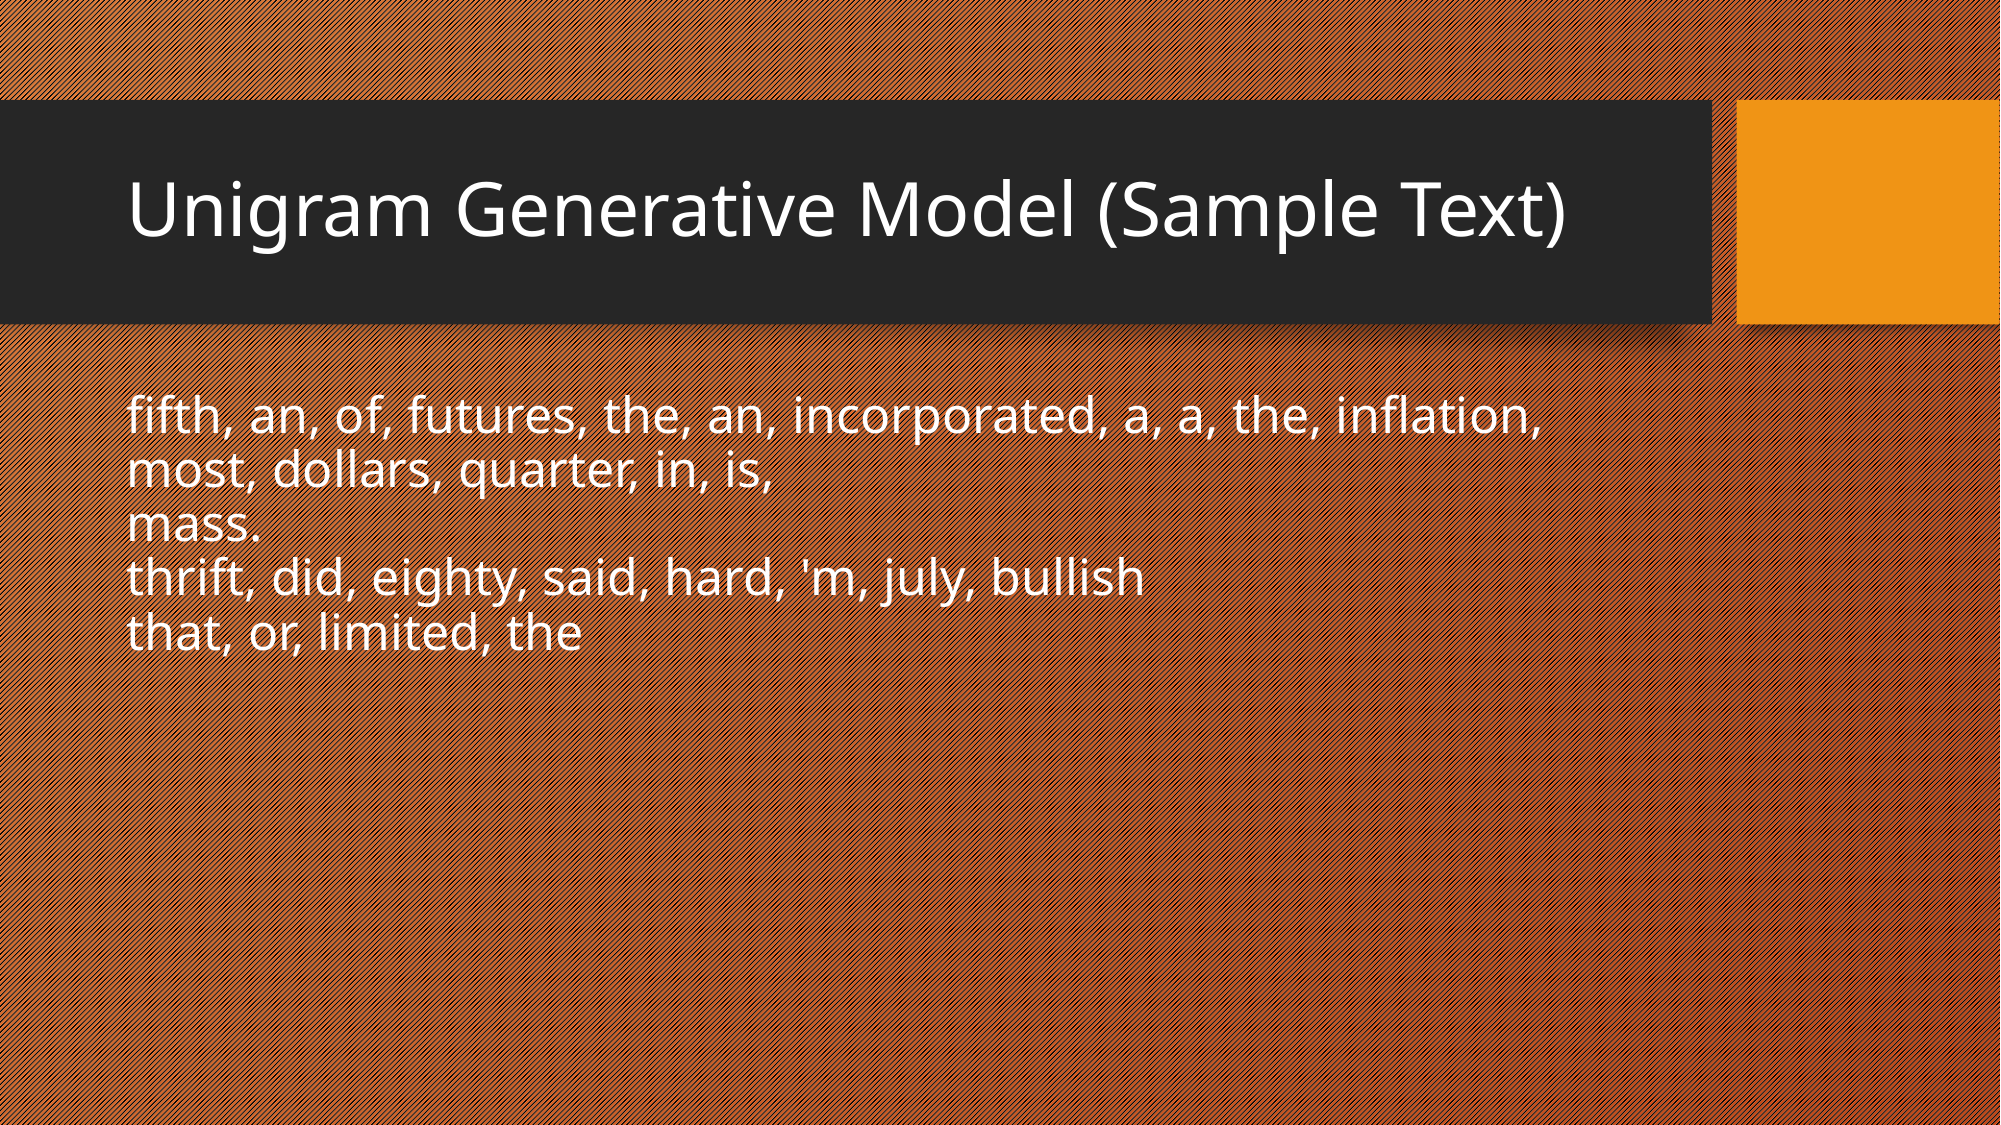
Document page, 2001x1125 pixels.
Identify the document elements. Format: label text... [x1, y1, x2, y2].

list fifth, an, of, futures, the, an, incorporated, a, a, the, inflation, most, dollars, quarter, in, is, mass. thrift, did, eighty, said, hard, 'm, july, bullish that, or, limited, the [111, 383, 1689, 974]
title Unigram Generative Model (Sample Text) [111, 123, 1689, 301]
picture [0, 0, 2000, 1125]
